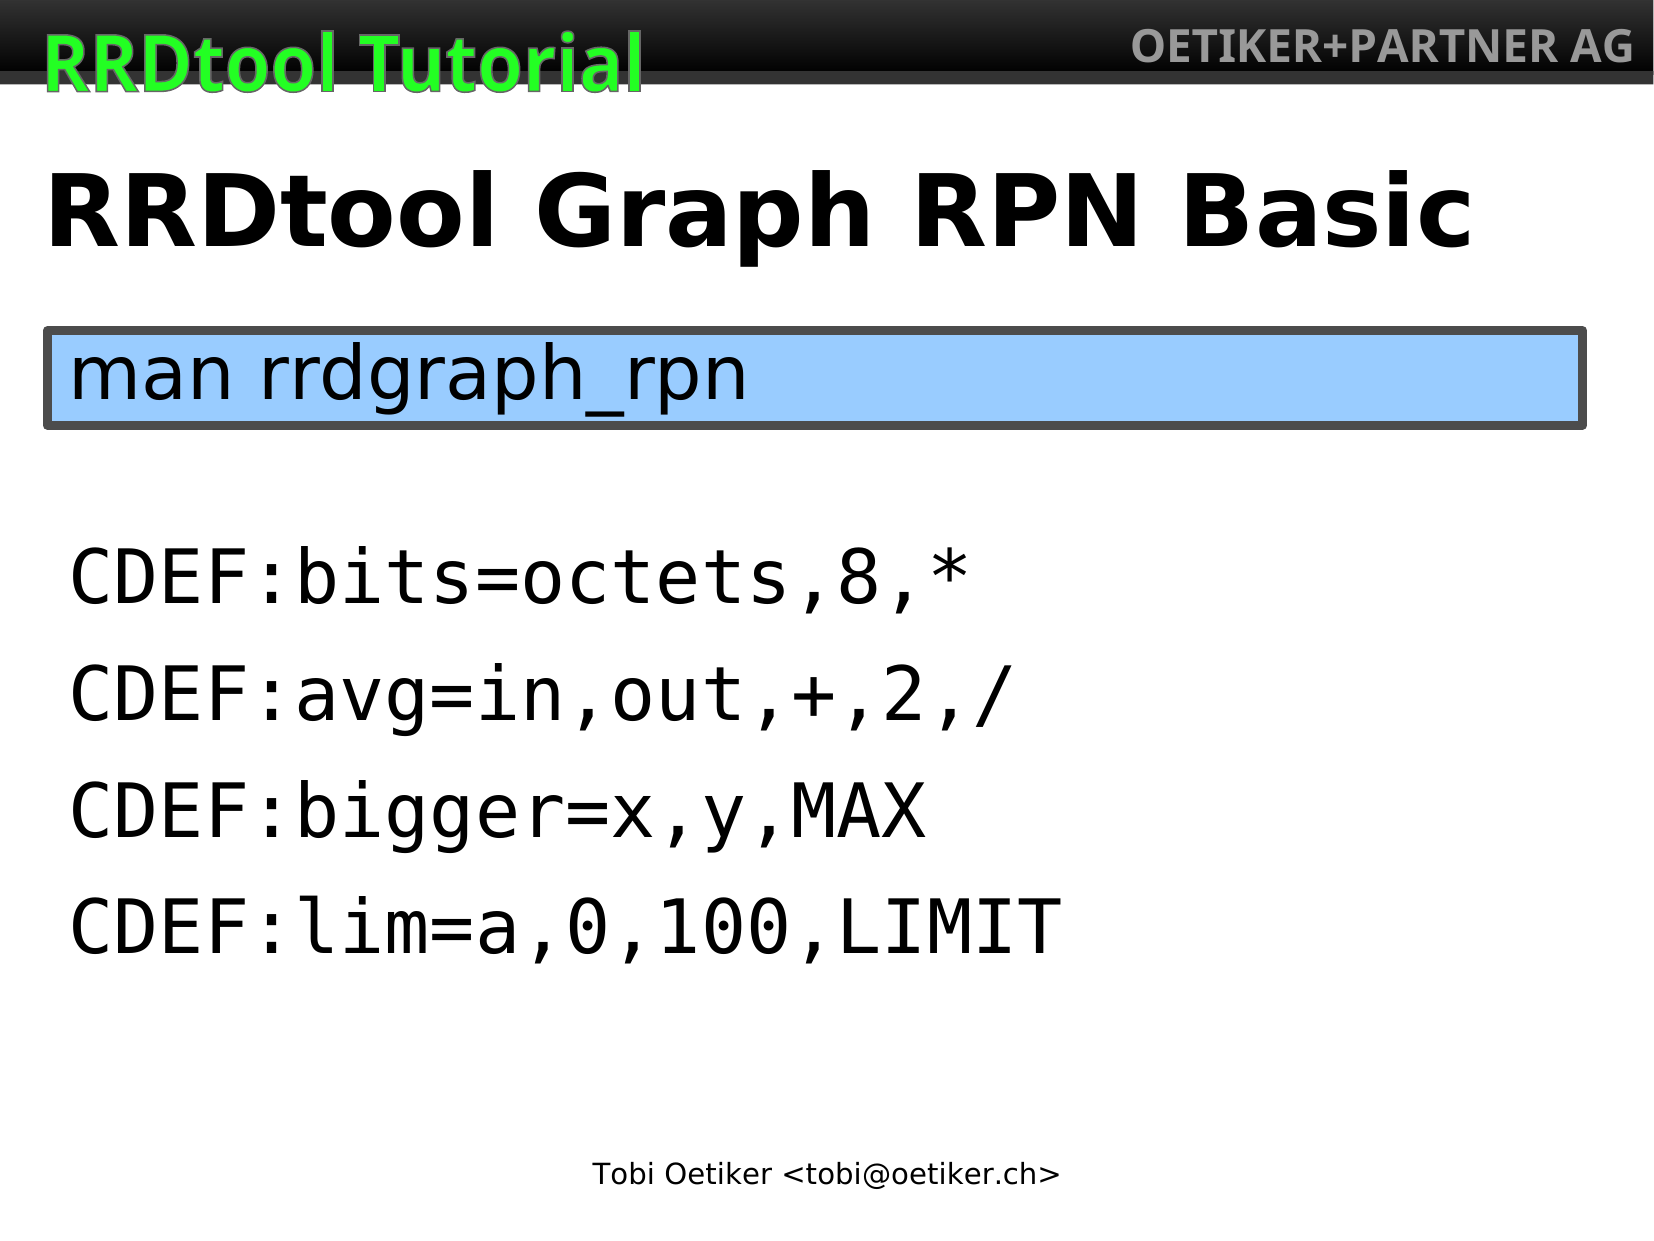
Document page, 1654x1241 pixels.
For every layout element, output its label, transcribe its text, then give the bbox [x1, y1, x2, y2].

text_box [1571, 330, 1583, 426]
title RRDtool Graph RPN Basic [43, 137, 1582, 287]
list man rrdgraph_rpn CDEF:bits=octets,8,* CDEF:avg=in,out,+,2,/ CDEF:bigger=x,y,MAX CDEF:lim=a,0,100,LIMIT [50, 329, 1571, 1099]
